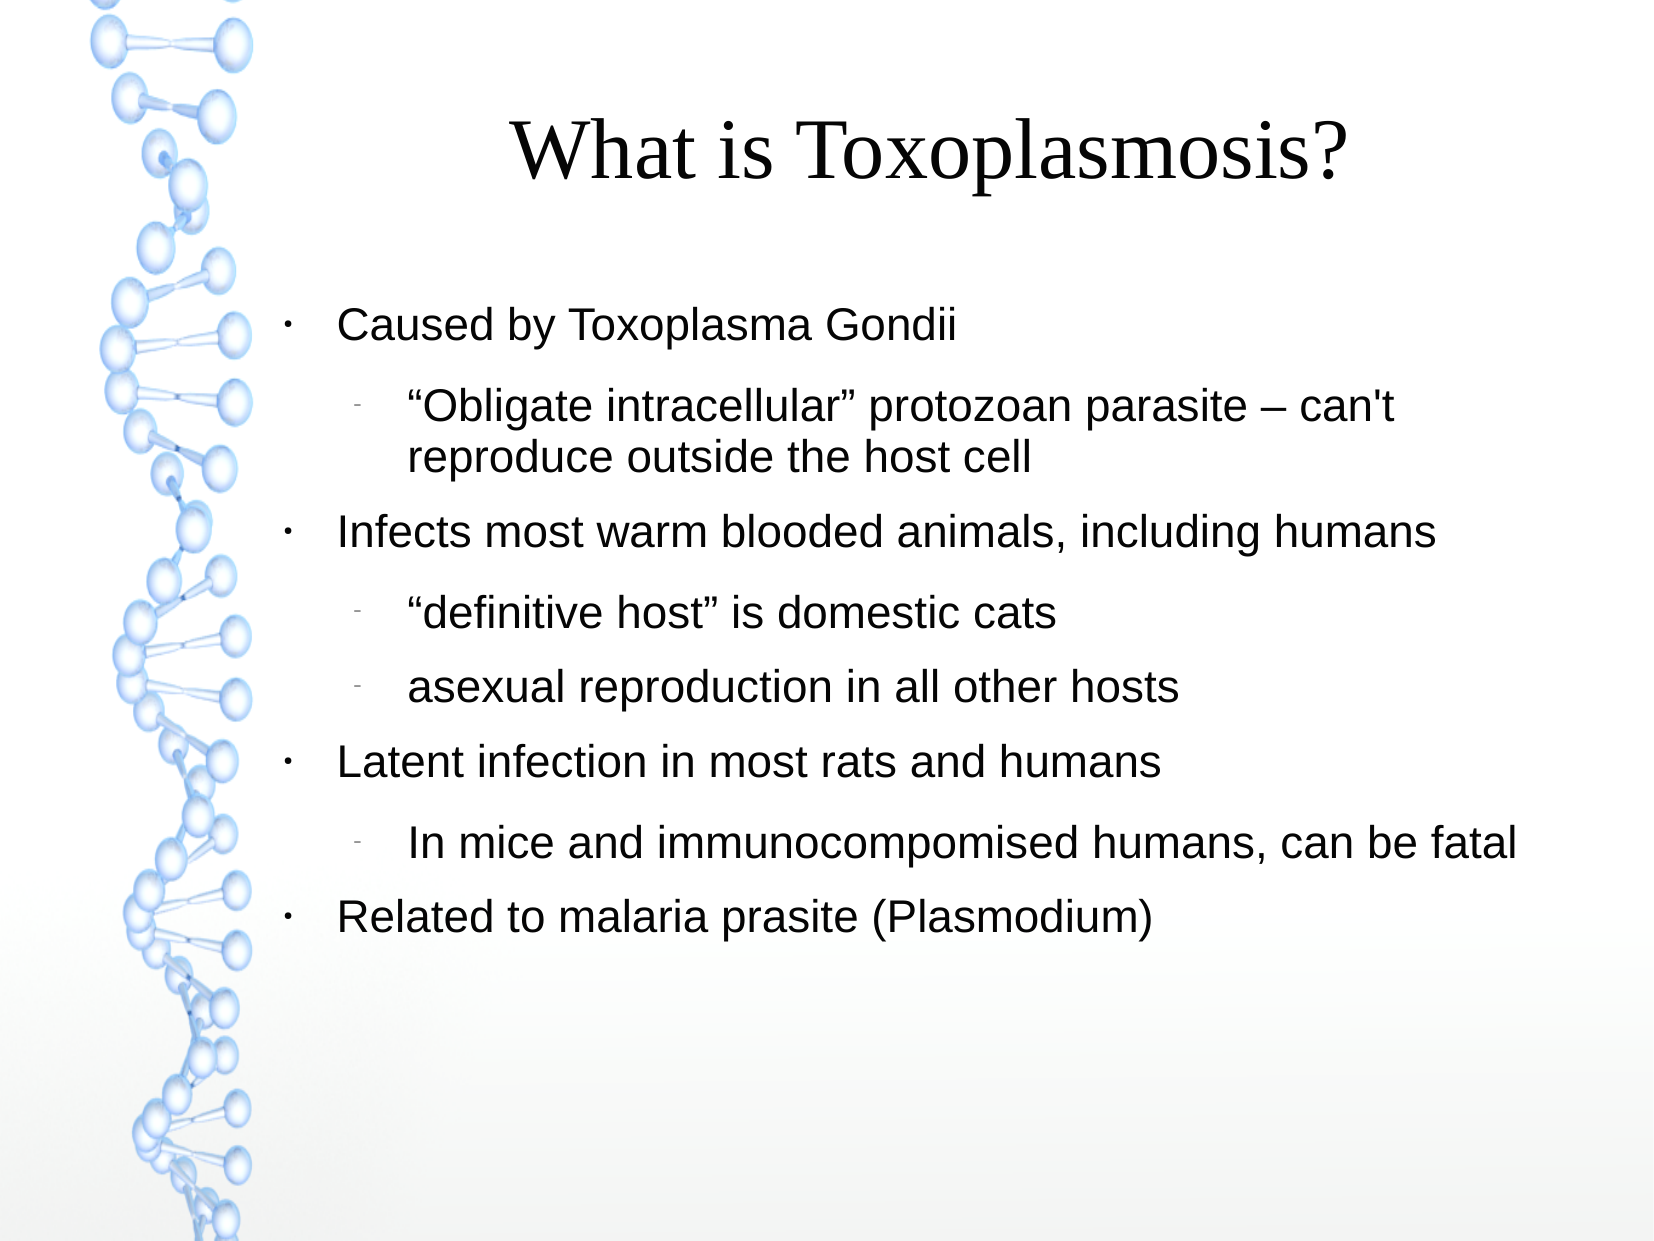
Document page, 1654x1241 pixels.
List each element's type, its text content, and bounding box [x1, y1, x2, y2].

list Caused by Toxoplasma Gondii “Obligate intracellular” protozoan parasite – can't reproduce outside the host cell Infects most warm blooded animals, including humans “definitive host” is domestic cats asexual reproduction in all other hosts Latent infection in most rats and humans In mice and immunocompomised humans, can be fatal Related to malaria prasite (Plasmodium) [265, 299, 1595, 1019]
title What is Toxoplasmosis? [265, 47, 1595, 252]
picture [0, 0, 1654, 1241]
